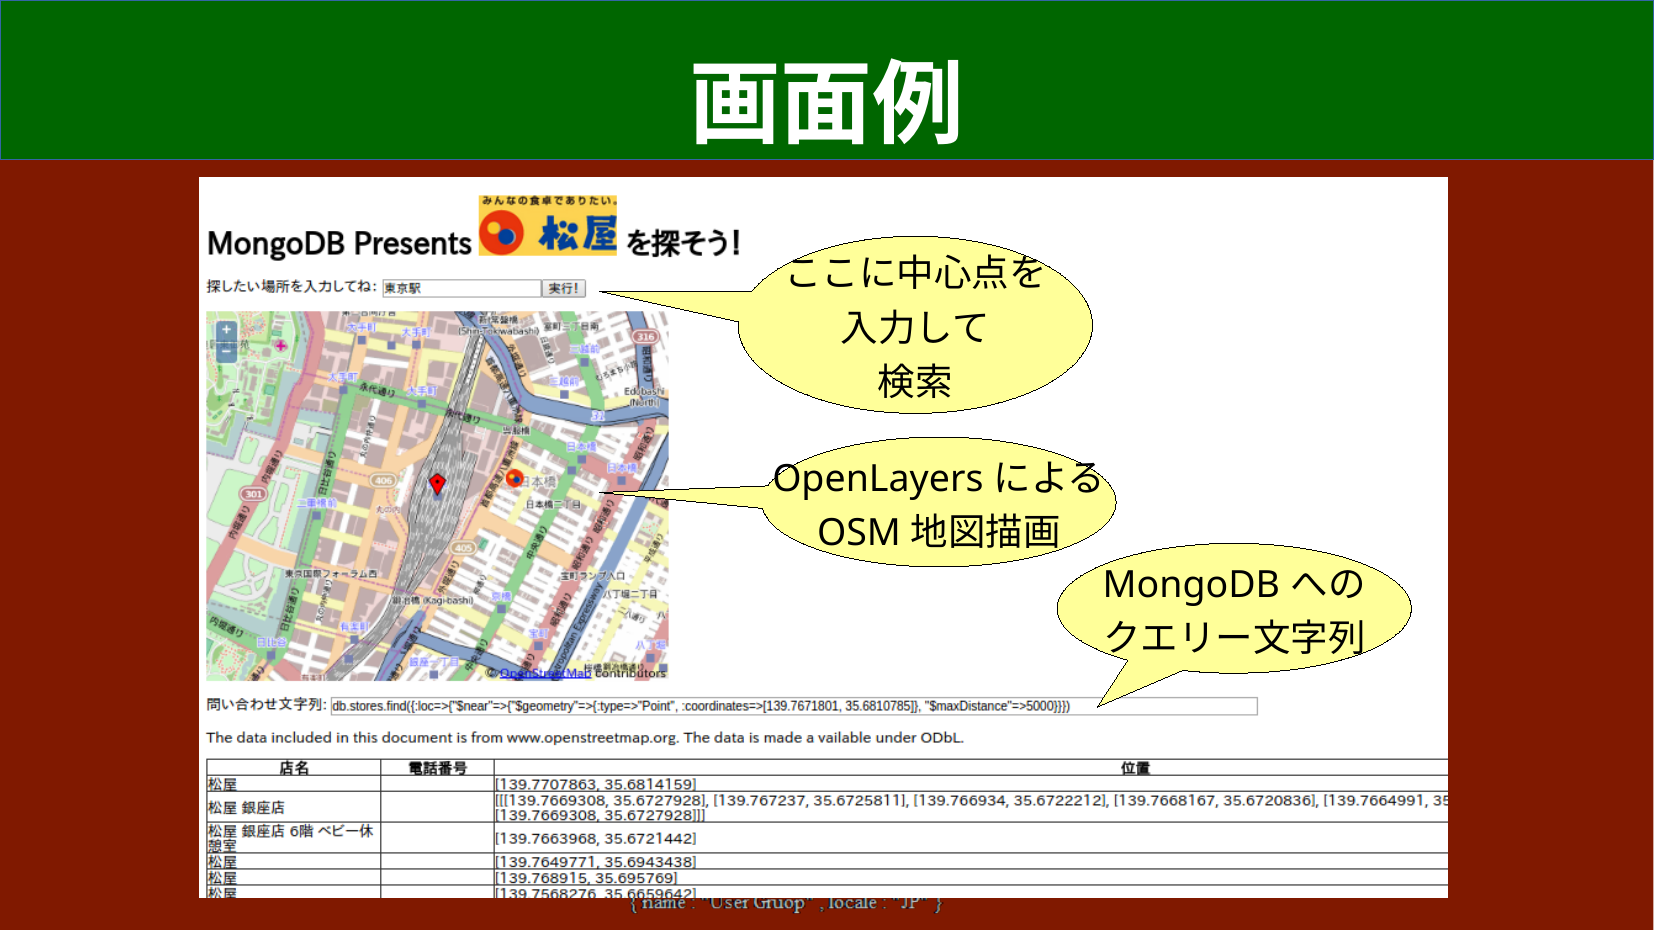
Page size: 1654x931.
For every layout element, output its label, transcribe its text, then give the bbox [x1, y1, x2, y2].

text_box MongoDBへの クエリー文字列 [1057, 543, 1412, 708]
title 画面例 [82, 37, 1571, 156]
text_box ここに中心点を 入力して 検索 [599, 236, 1093, 414]
text_box OpenLayersによる OSM地図描画 [599, 437, 1117, 567]
picture [199, 177, 1448, 931]
